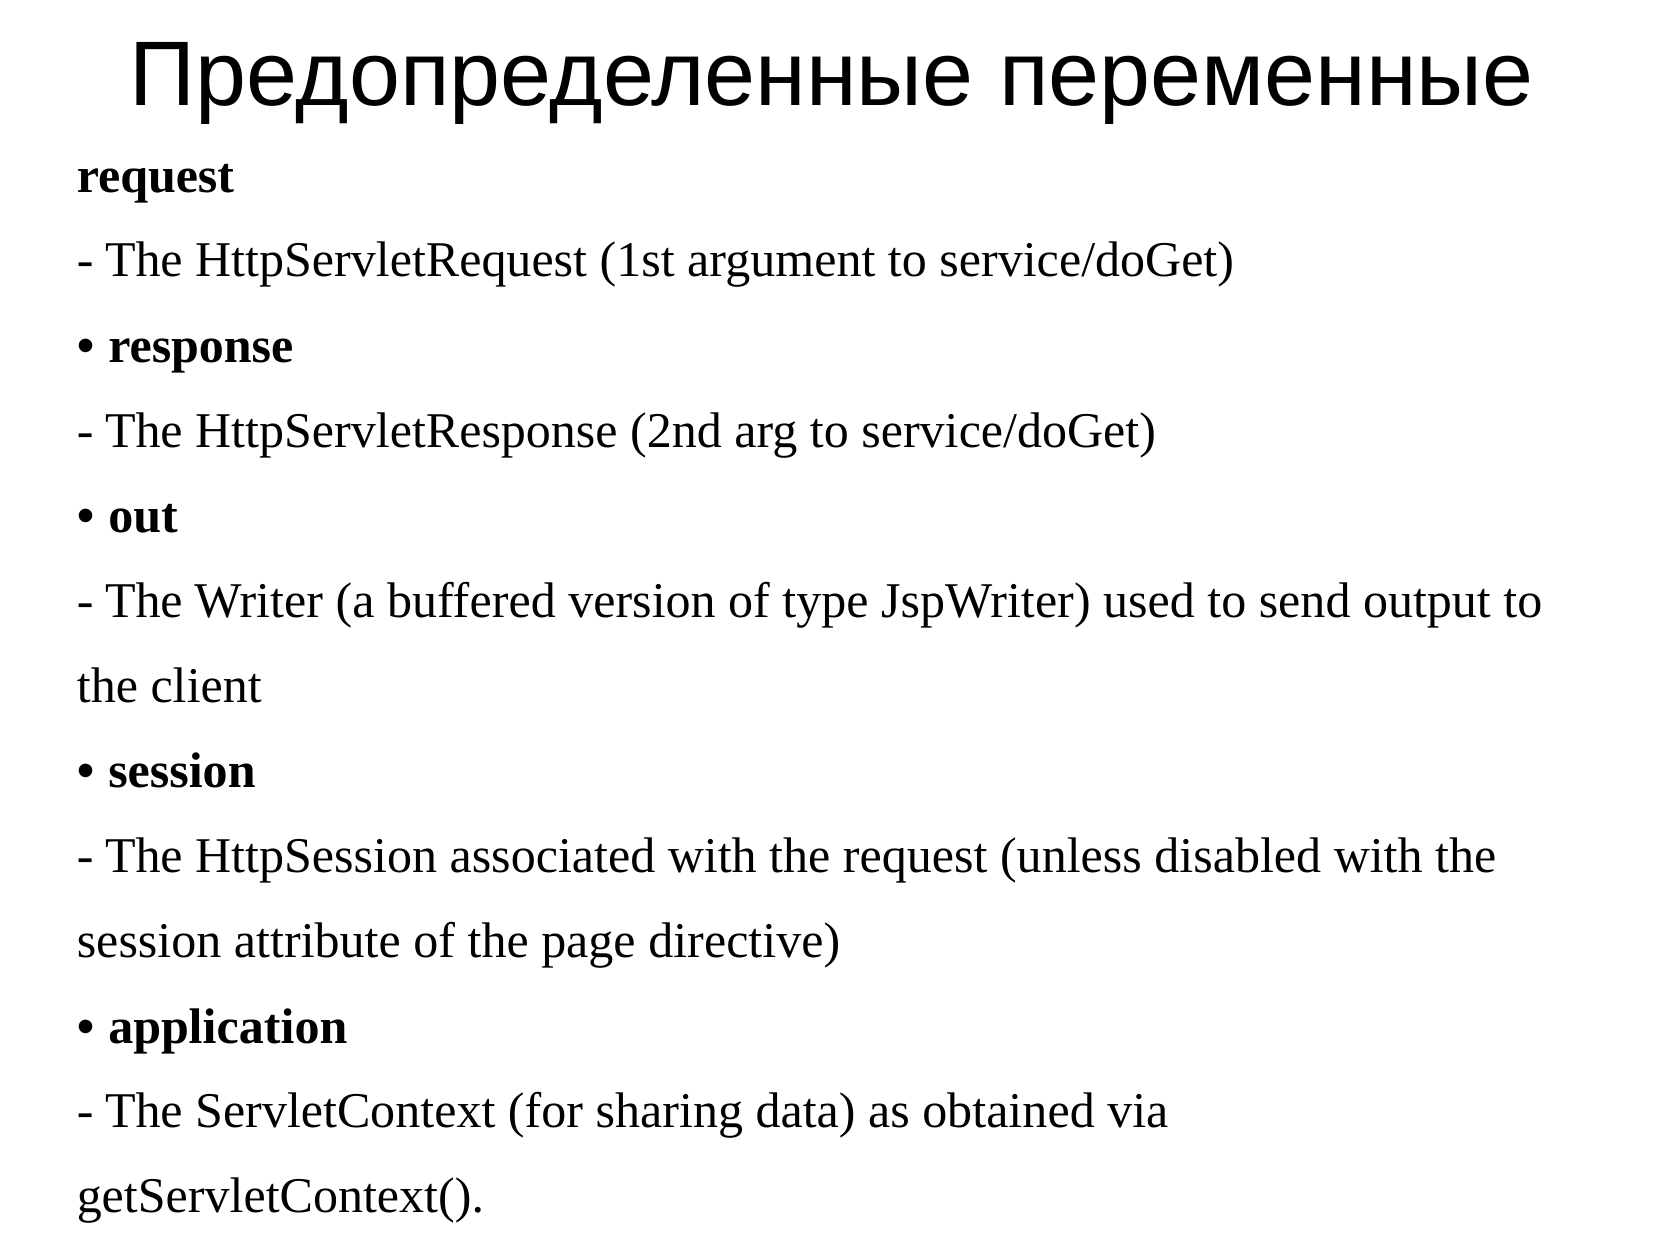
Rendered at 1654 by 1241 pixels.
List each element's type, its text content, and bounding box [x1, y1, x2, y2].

list request - The HttpServletRequest (1st argument to service/doGet) • response - The HttpServletResponse (2nd arg to service/doGet) • out - The Writer (a buffered version of type JspWriter) used to send output to the client • session - The HttpSession associated with the request (unless disabled with the session attribute of the page directive) • application - The ServletContext (for sharing data) as obtained via getServletContext(). [76, 147, 1565, 1236]
title Предопределенные переменные [88, 0, 1577, 178]
